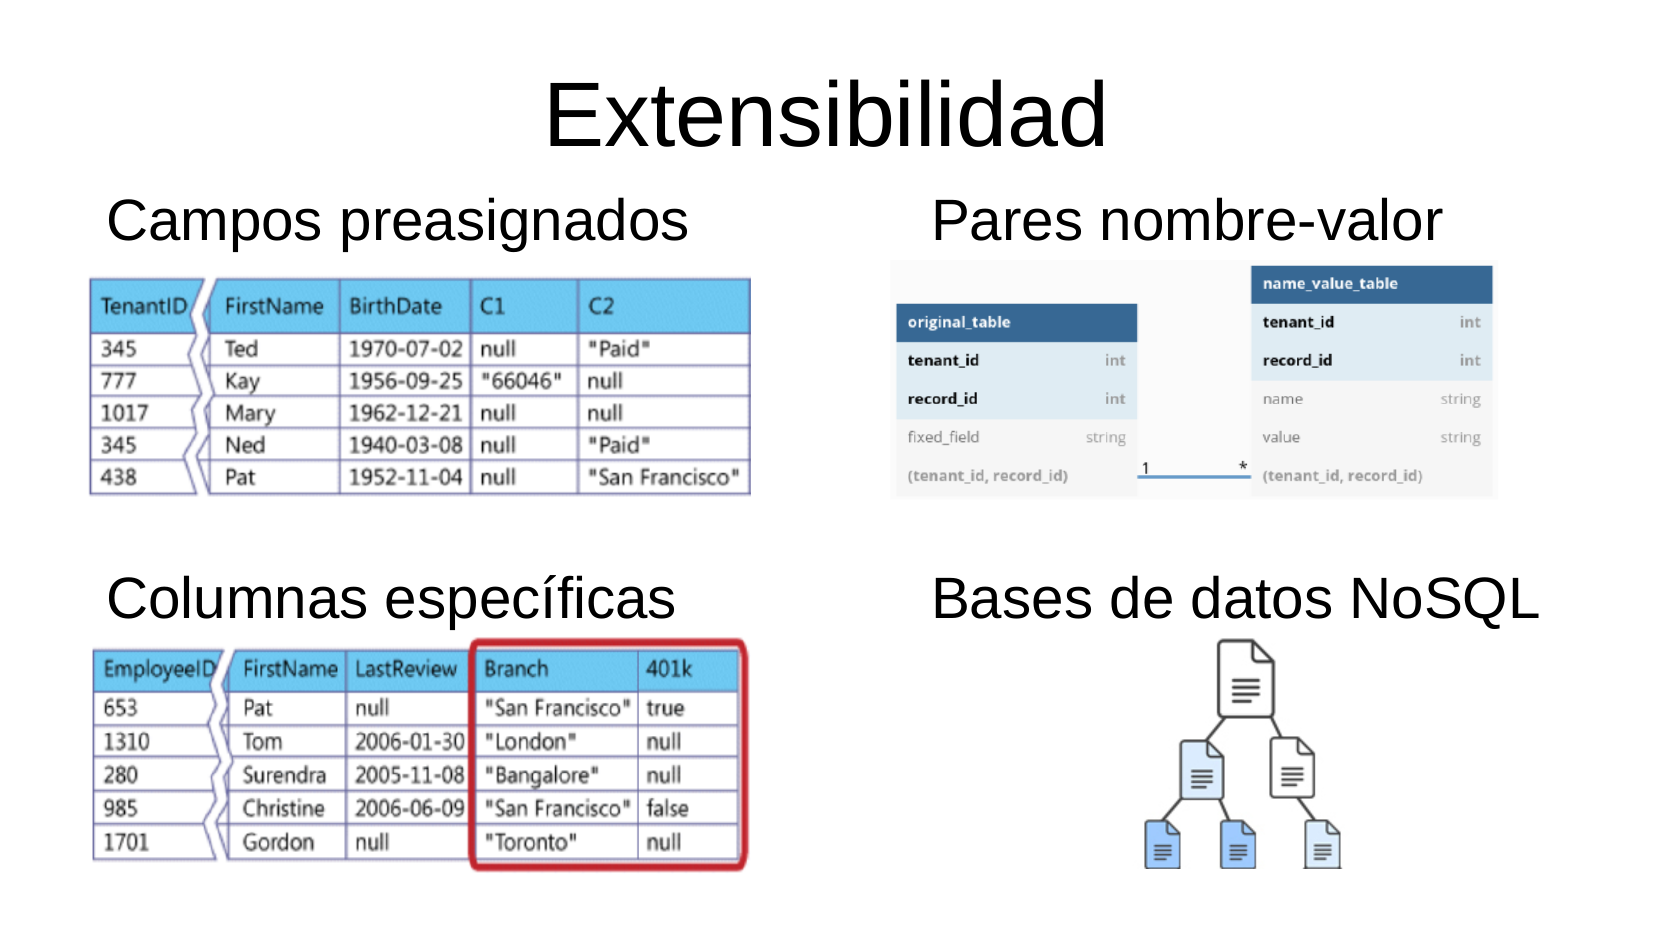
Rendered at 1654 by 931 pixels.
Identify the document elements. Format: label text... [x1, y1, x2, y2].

title Extensibilidad [82, 37, 1571, 188]
list Campos preasignados Pares nombre-valor Columnas específicas Bases de datos NoSQL [35, 188, 1654, 728]
picture [83, 272, 751, 498]
picture [890, 260, 1501, 503]
picture [86, 634, 751, 874]
picture [1109, 637, 1378, 869]
